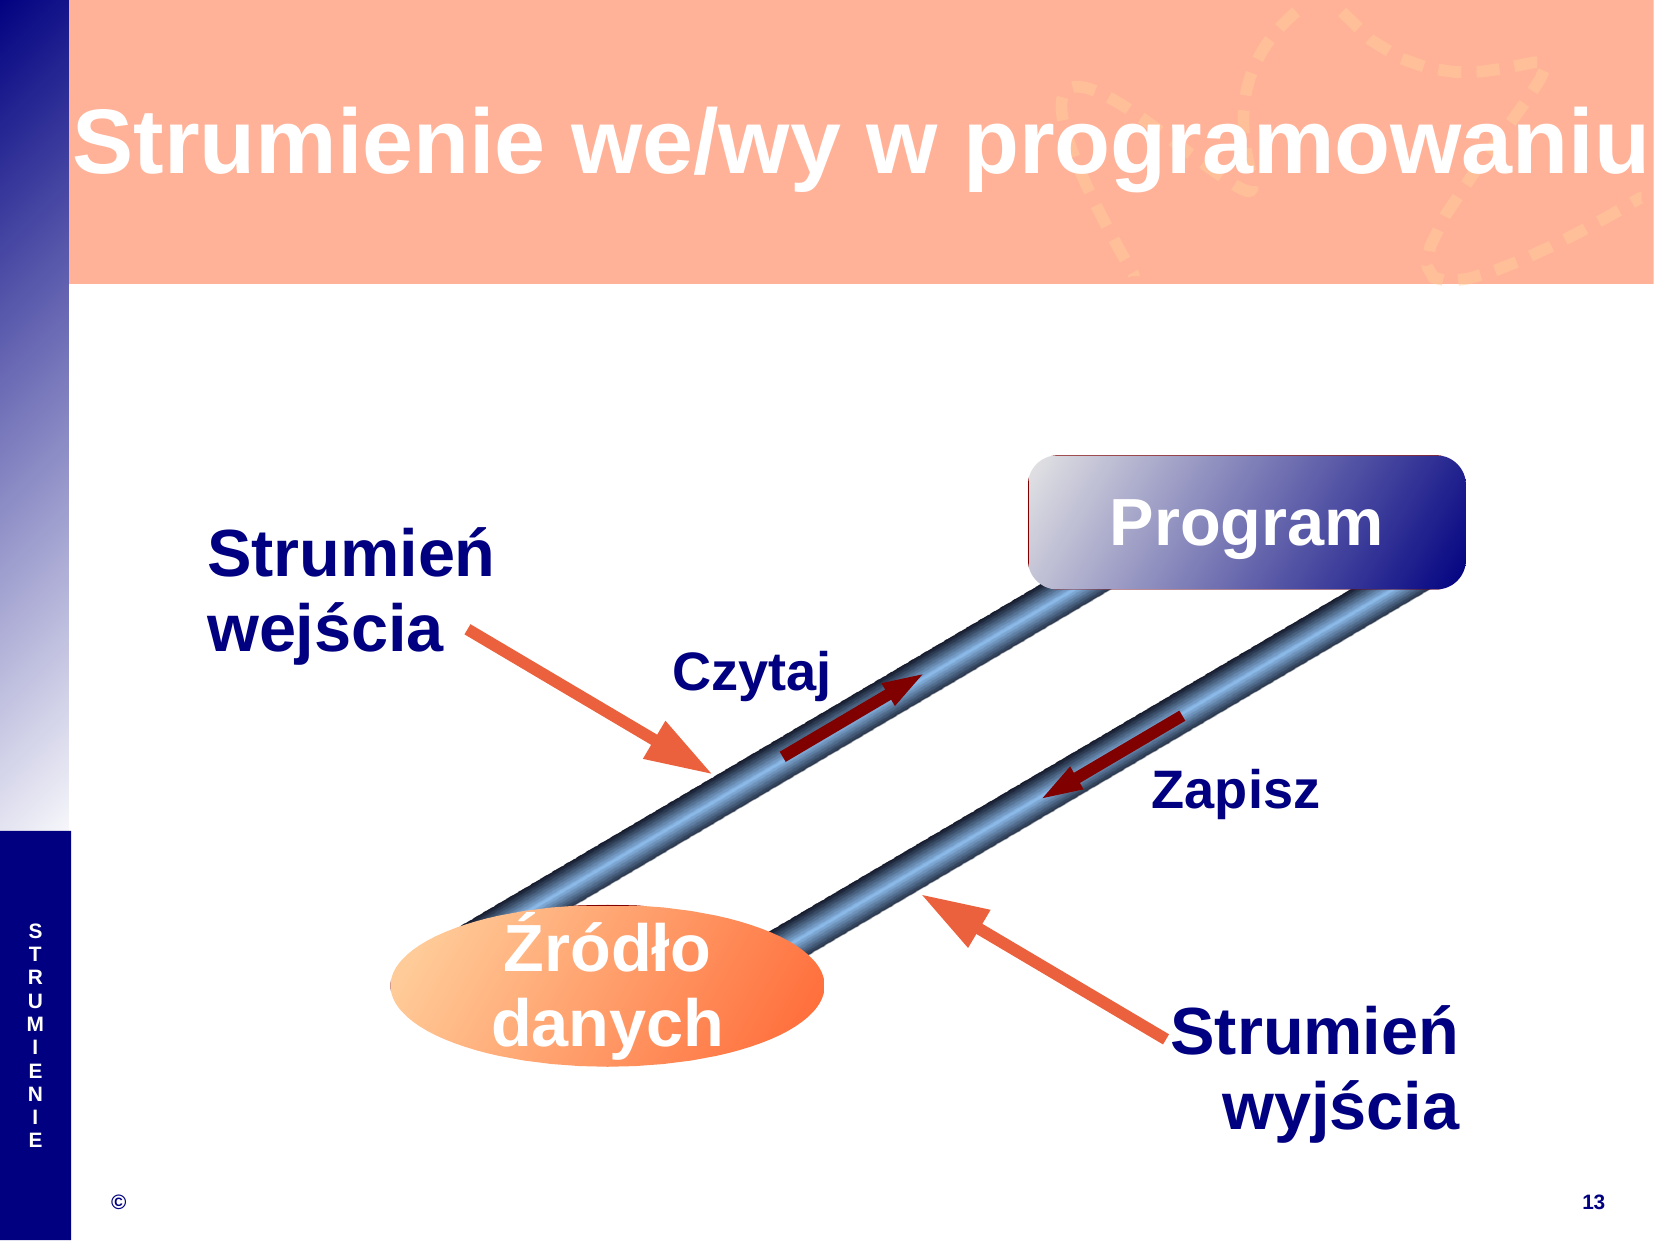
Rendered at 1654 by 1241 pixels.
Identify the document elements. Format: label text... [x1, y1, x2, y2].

picture [769, 590, 1437, 958]
text_box Strumień wyjścia [933, 994, 1460, 1144]
title Strumienie we/wy w programowaniu [70, 37, 1654, 246]
text_box Zapisz [1120, 759, 1353, 822]
text_box Czytaj [635, 640, 869, 703]
text_box Strumień wejścia [206, 515, 734, 666]
text_box Źródło danych [390, 904, 825, 1067]
picture [456, 584, 1118, 927]
text_box S T R U M I E N I E [0, 830, 71, 1241]
text_box Program [1027, 455, 1466, 590]
